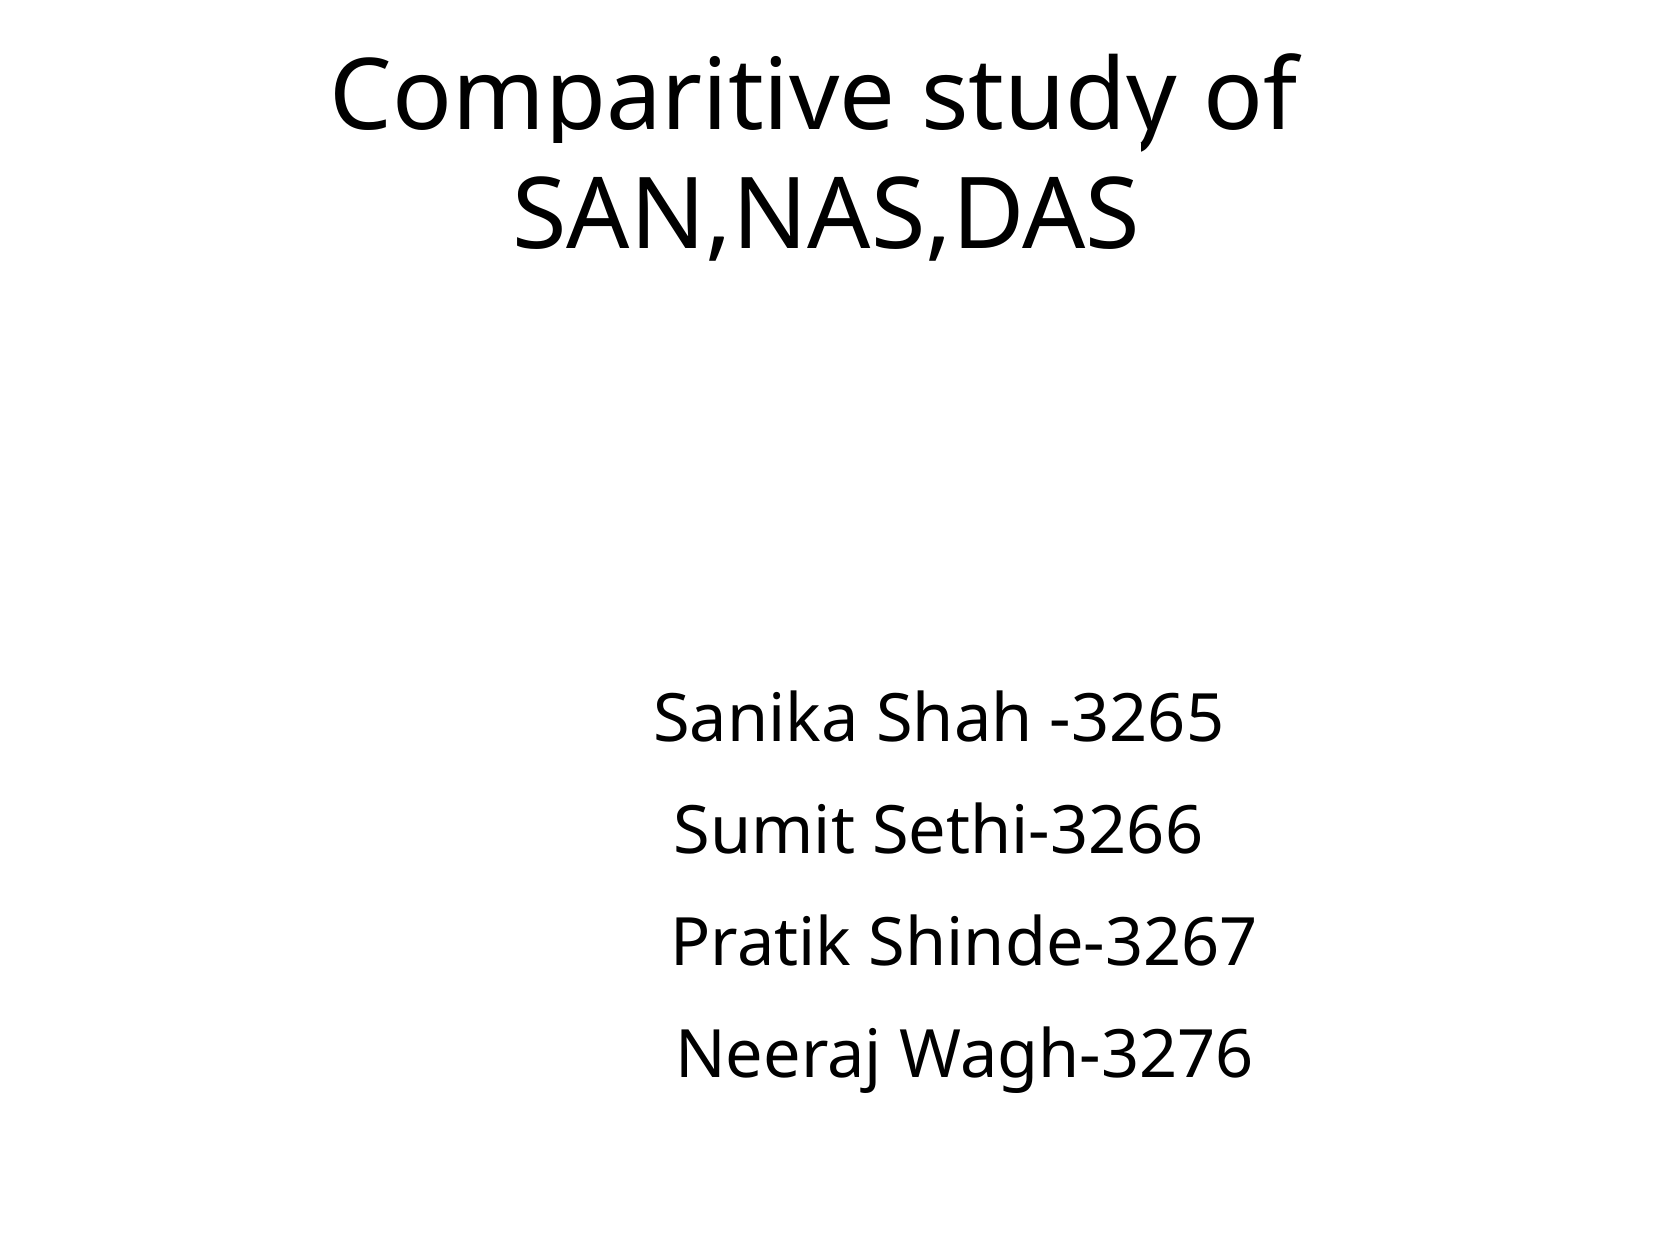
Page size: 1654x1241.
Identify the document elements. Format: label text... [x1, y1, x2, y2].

subtitle Sanika Shah -3265 Sumit Sethi-3266 Pratik Shinde-3267 Neeraj Wagh-3276 [82, 227, 1571, 1091]
title Comparitive study of SAN,NAS,DAS [82, 30, 1571, 227]
